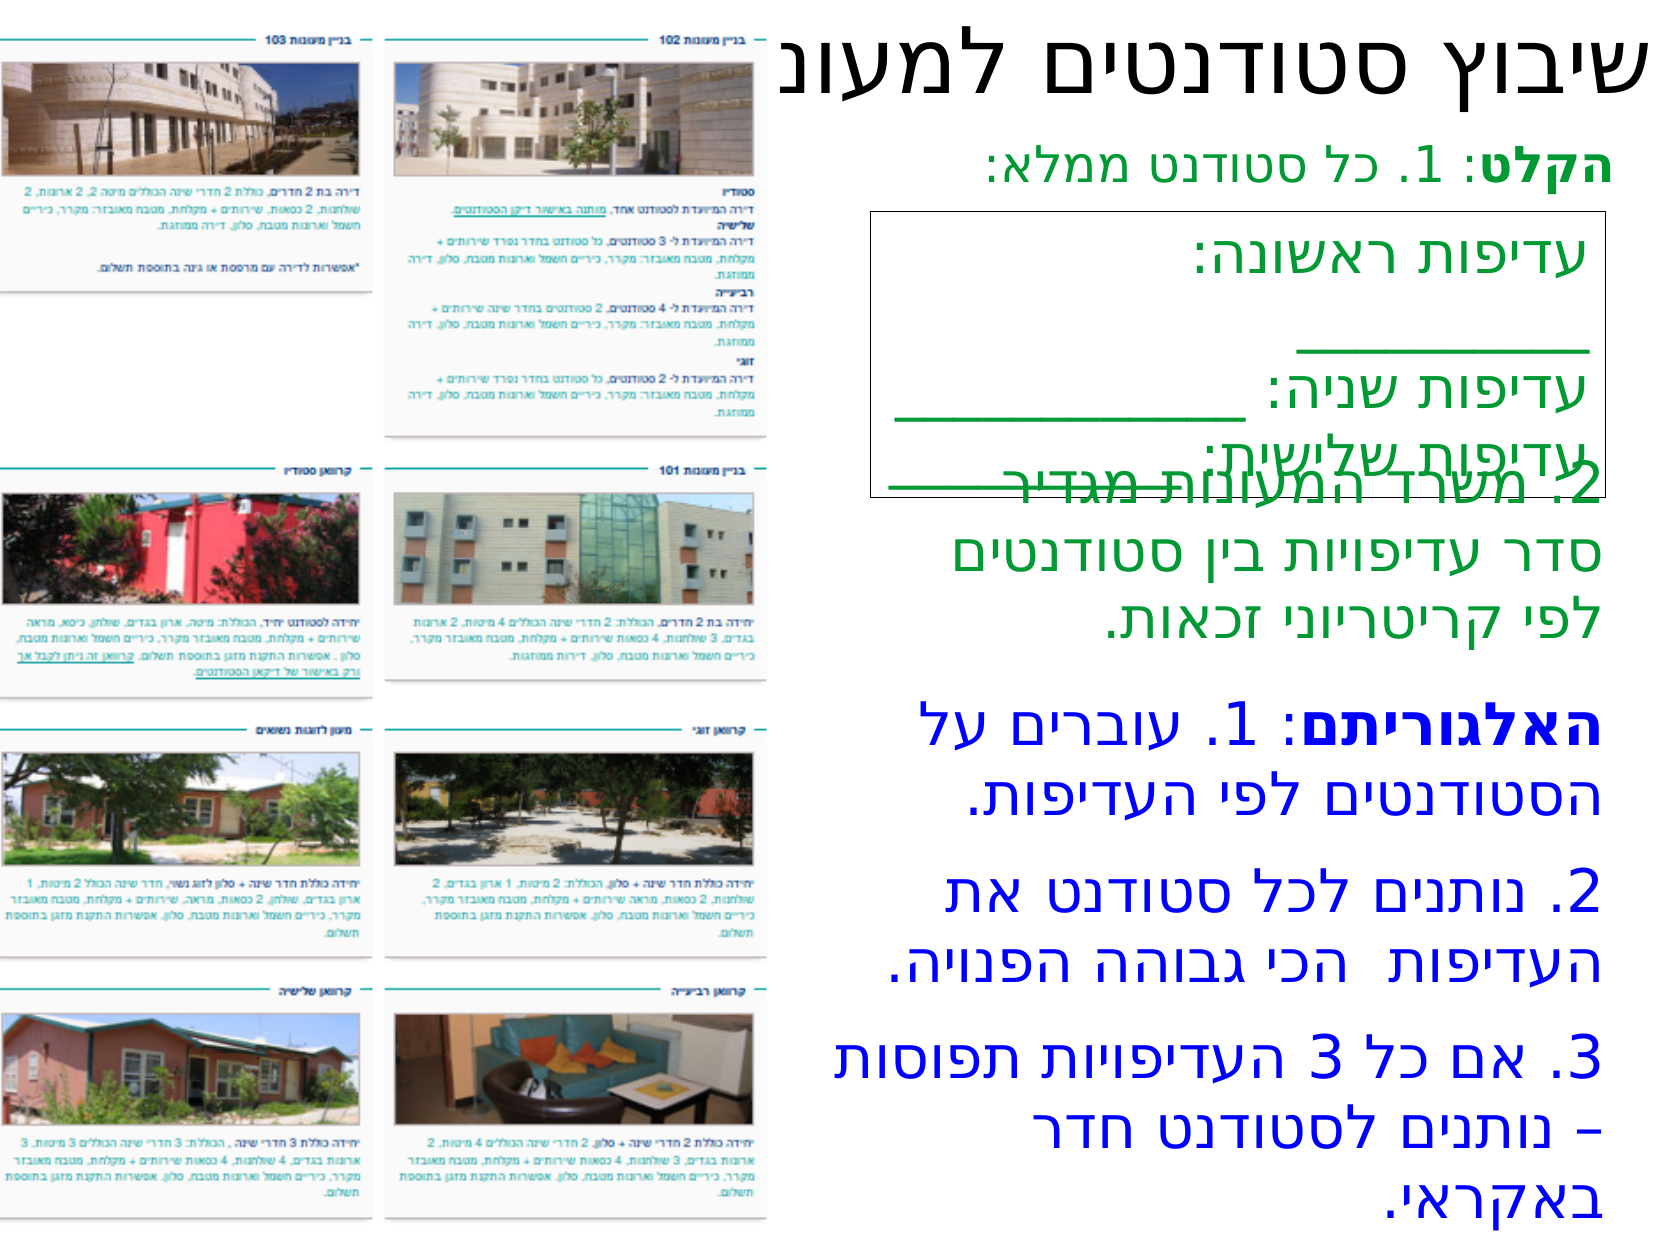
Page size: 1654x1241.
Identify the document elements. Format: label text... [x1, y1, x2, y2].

text_box 2. משרד המעונות מגדיר סדר עדיפויות בין סטודנטים לפי קריטריוני זכאות. [908, 450, 1606, 690]
picture [0, 11, 774, 1225]
list האלגוריתם: 1. עוברים על הסטודנטים לפי העדיפות. 2. נותנים לכל סטודנט את העדיפות הכי גבוהה הפנויה. 3. אם כל 3 העדיפויות תפוסות – נותנים לסטודנט חדר באקראי. [810, 690, 1606, 1241]
title שיבוץ סטודנטים למעונות [165, 0, 1654, 166]
list הקלט: 1. כל סטודנט ממלא: [870, 135, 1616, 226]
text_box עדיפות ראשונה: __________ עדיפות שניה: ____________ עדיפות שלישית: __________ [870, 211, 1606, 421]
